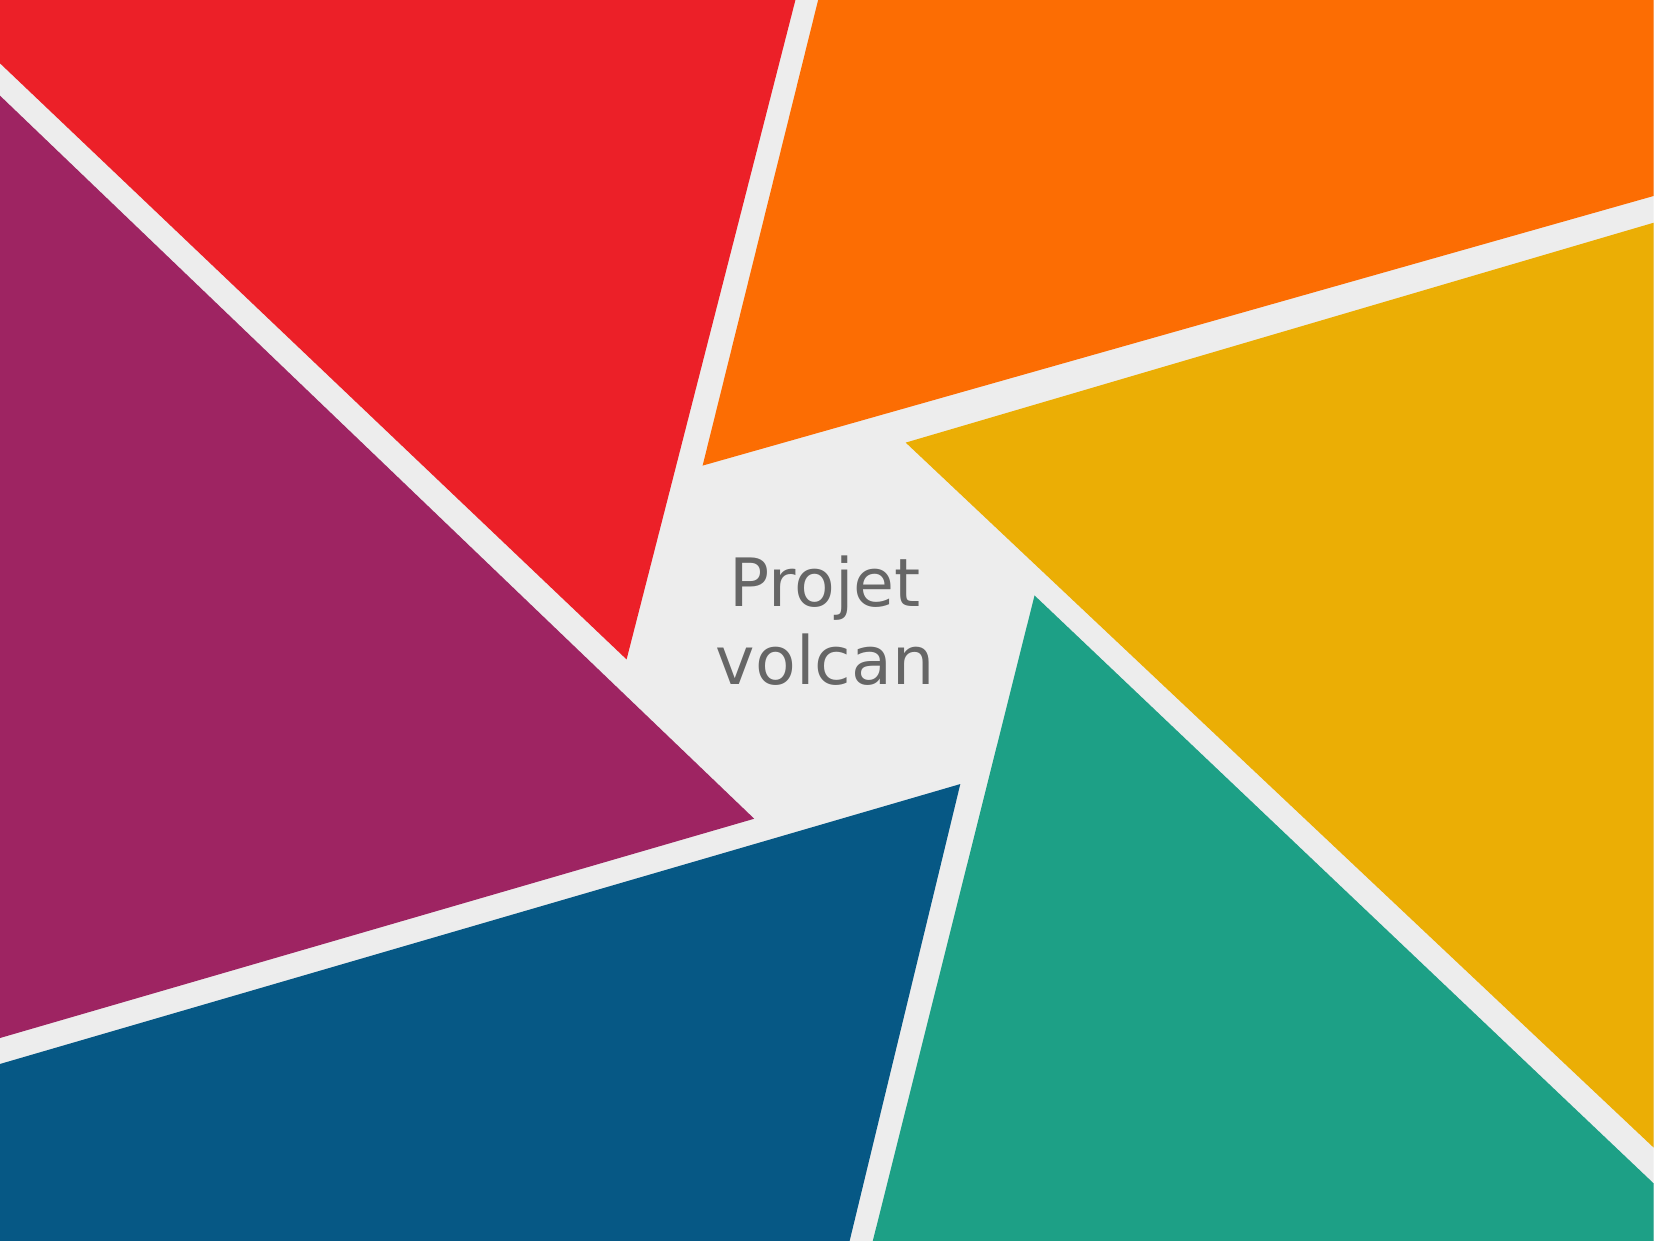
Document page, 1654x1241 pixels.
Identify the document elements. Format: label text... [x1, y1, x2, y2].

subtitle Projet volcan [615, 420, 1036, 826]
